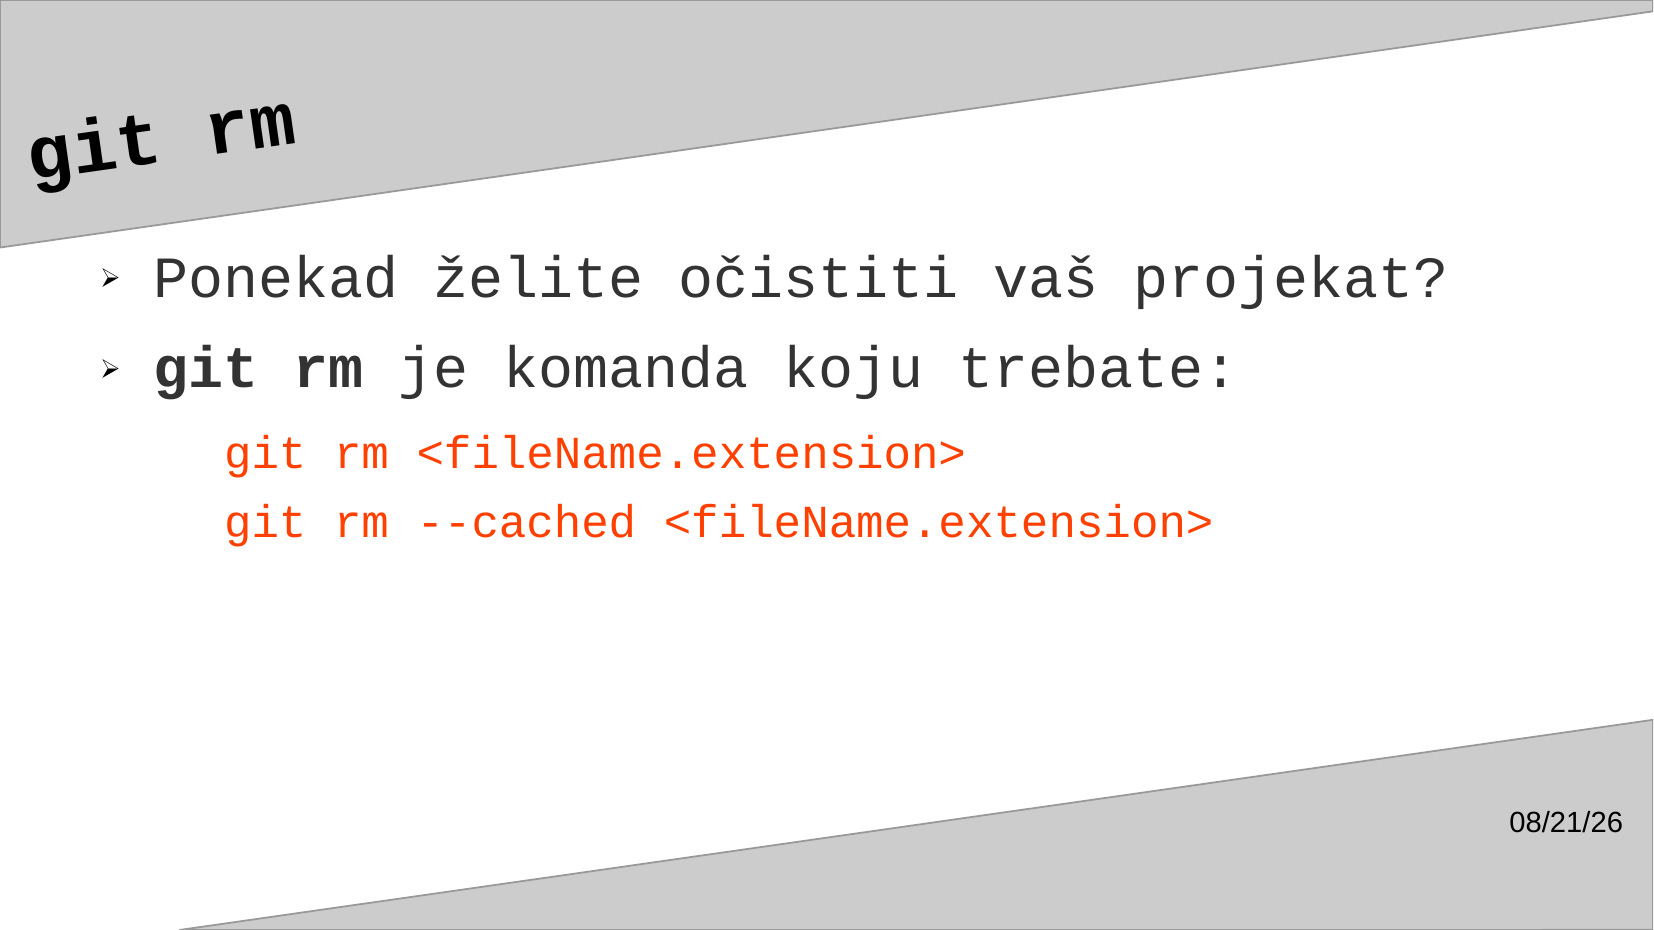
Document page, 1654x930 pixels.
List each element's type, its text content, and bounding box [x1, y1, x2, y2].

title git rm [16, 0, 1501, 239]
list Ponekad želite očistiti vaš projekat? git rm je komanda koju trebate: git rm <fileName.extension> git rm --cached <fileName.extension> [82, 248, 1538, 788]
